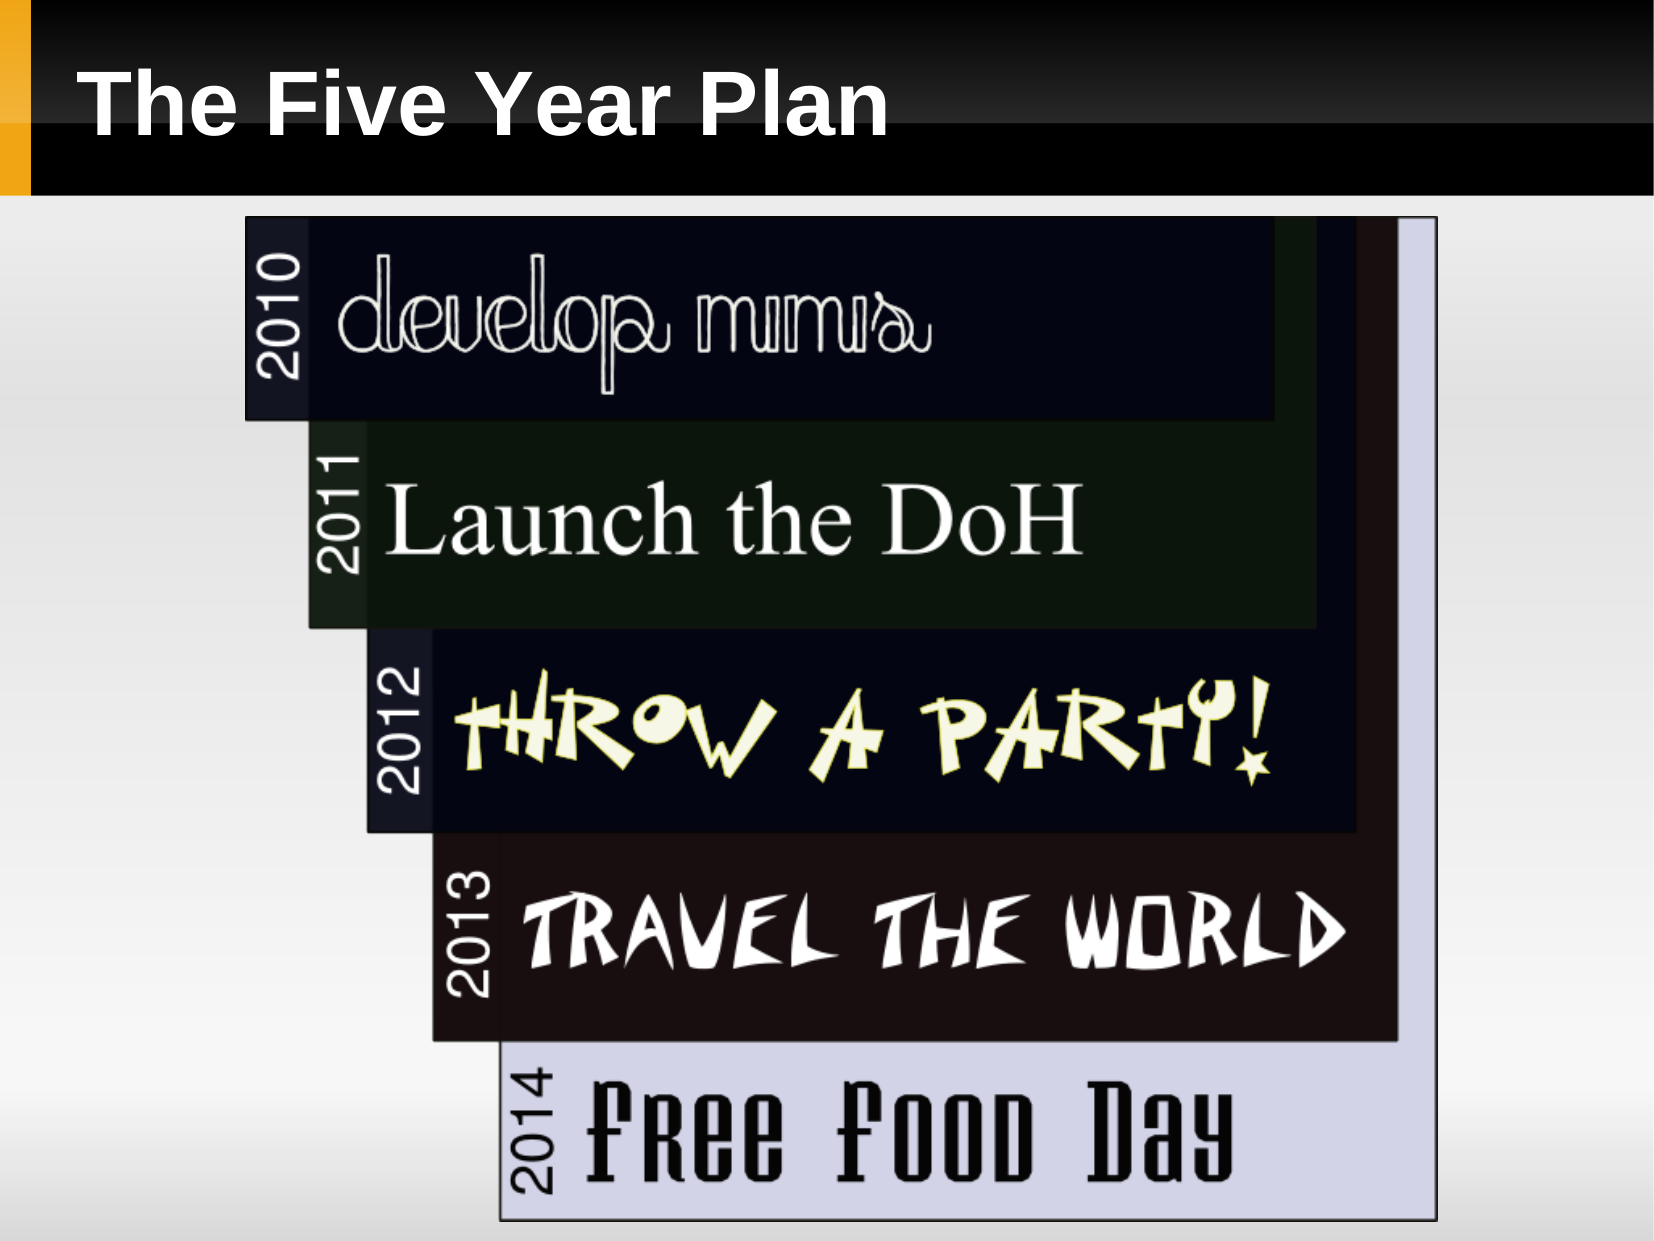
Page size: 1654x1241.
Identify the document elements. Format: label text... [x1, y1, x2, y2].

picture [0, 0, 1654, 1241]
title The Five Year Plan [76, 7, 1565, 200]
